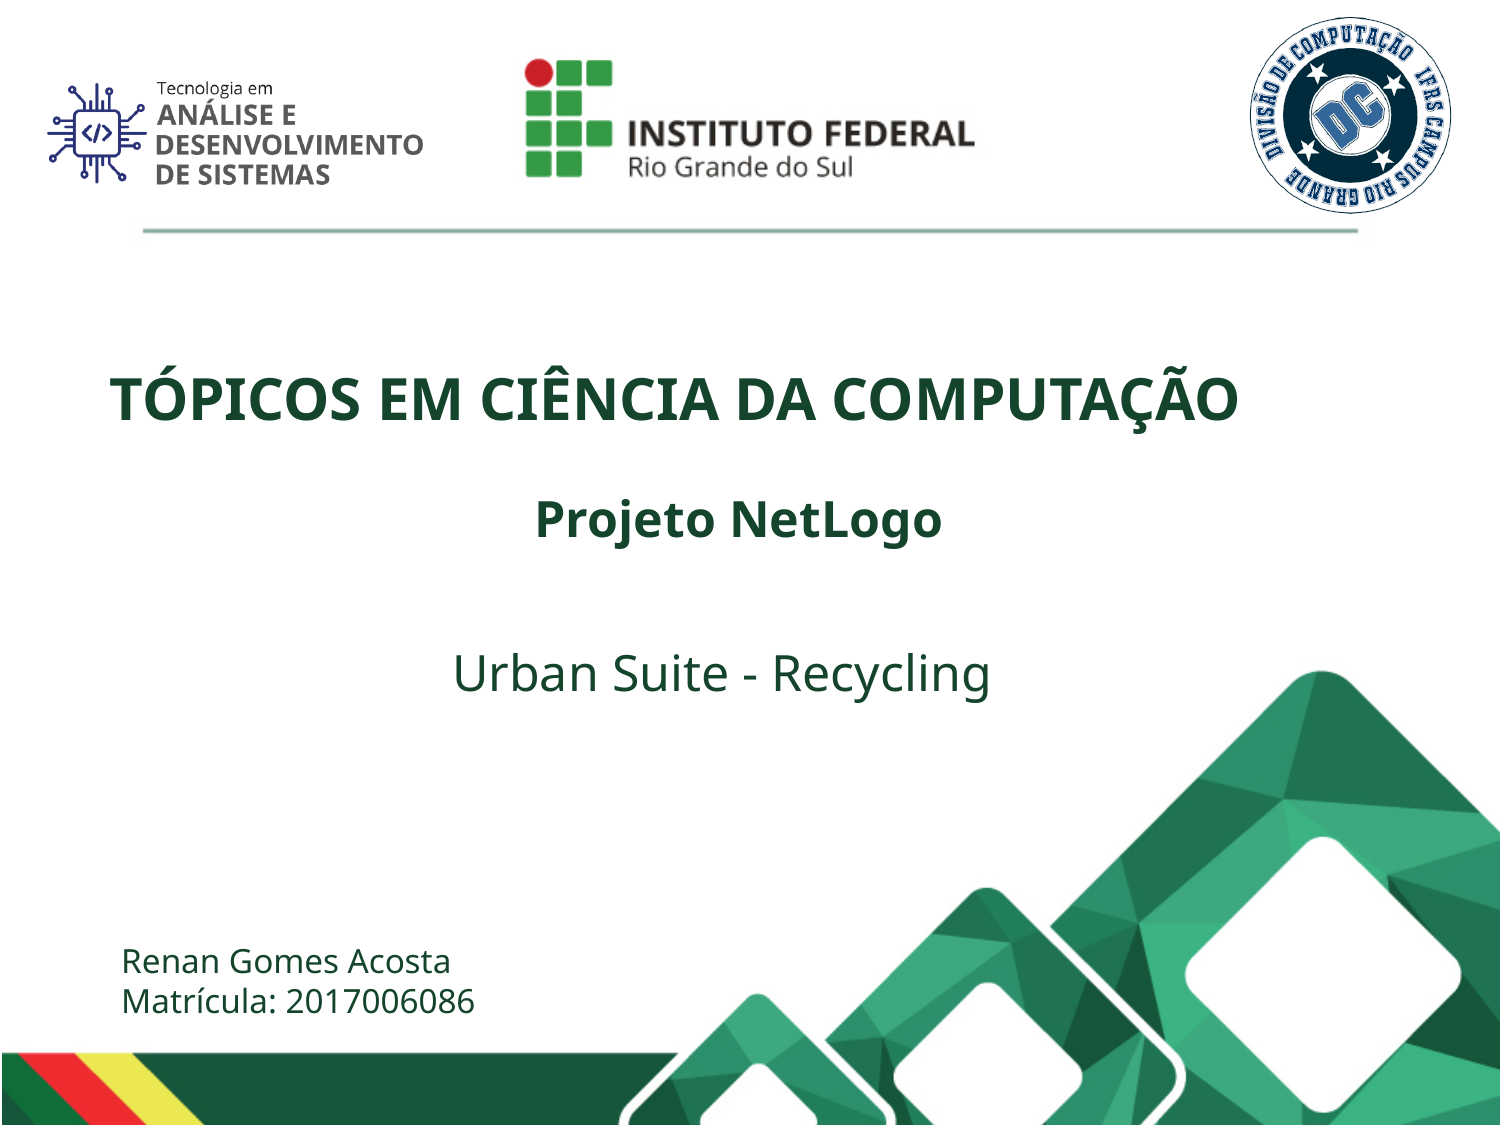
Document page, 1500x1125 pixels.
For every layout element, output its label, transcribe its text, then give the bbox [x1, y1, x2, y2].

text_box Projeto NetLogo [519, 480, 1016, 556]
text_box TÓPICOS EM CIÊNCIA DA COMPUTAÇÃO [94, 354, 1406, 458]
text_box Urban Suite - Recycling [437, 633, 1063, 709]
picture [2, 2, 1500, 1125]
text_box Renan Gomes Acosta Matrícula: 2017006086 [106, 932, 544, 1028]
